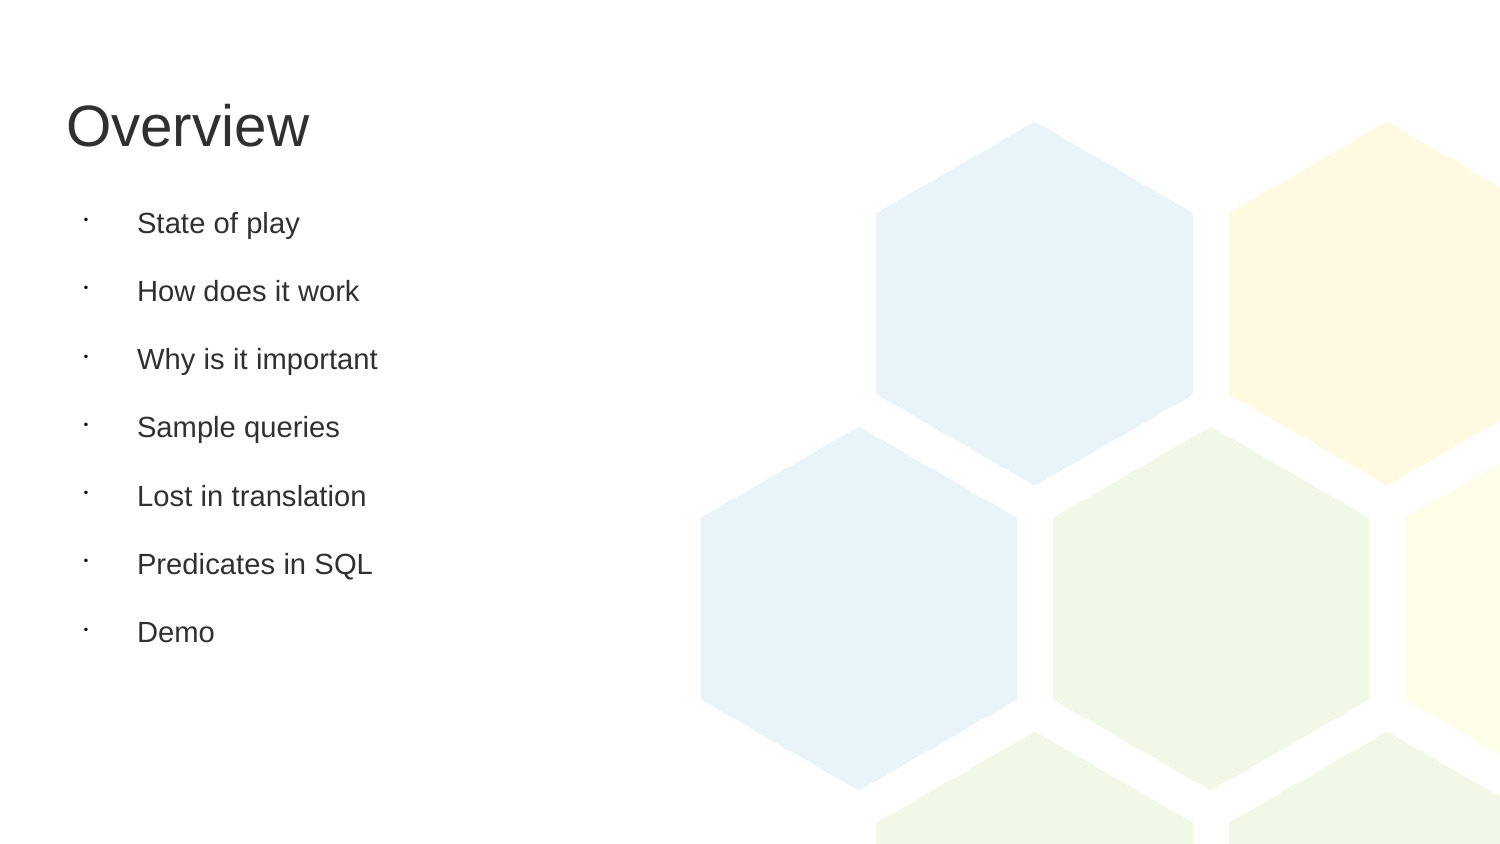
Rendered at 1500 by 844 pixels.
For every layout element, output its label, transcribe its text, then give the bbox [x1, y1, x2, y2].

list State of play How does it work Why is it important Sample queries Lost in translation Predicates in SQL Demo [51, 189, 1449, 750]
picture [0, 0, 1500, 844]
title Overview [51, 72, 1449, 167]
